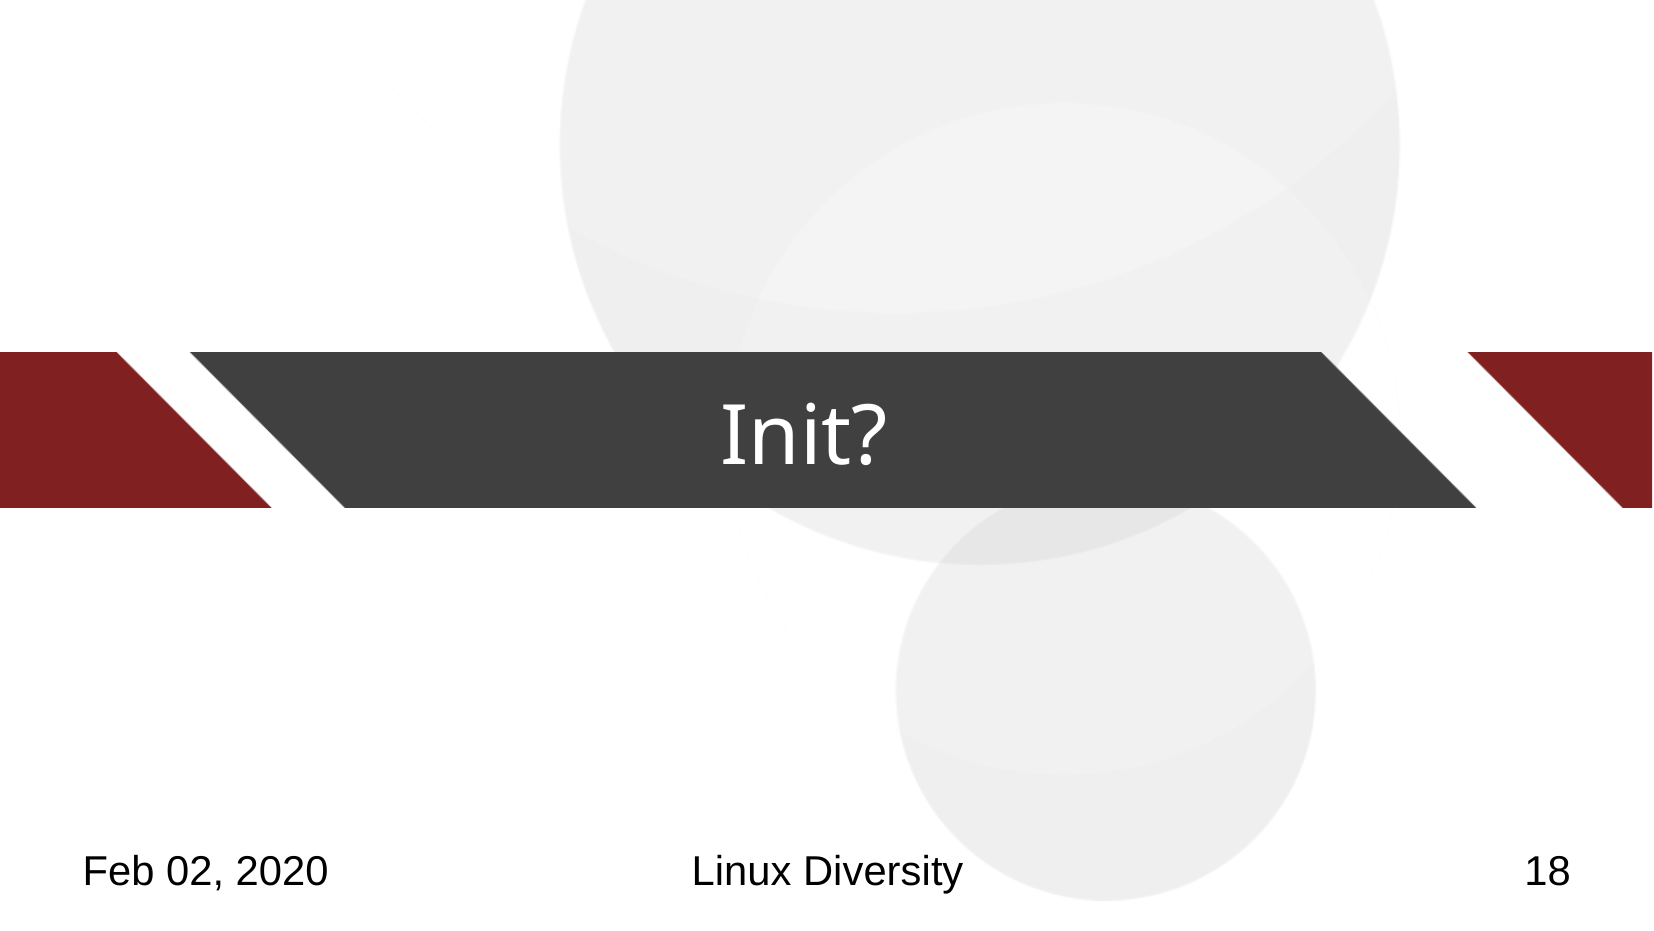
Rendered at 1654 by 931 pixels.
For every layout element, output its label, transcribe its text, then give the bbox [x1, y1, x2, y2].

title Init? [60, 354, 1549, 511]
picture [0, 352, 1653, 508]
